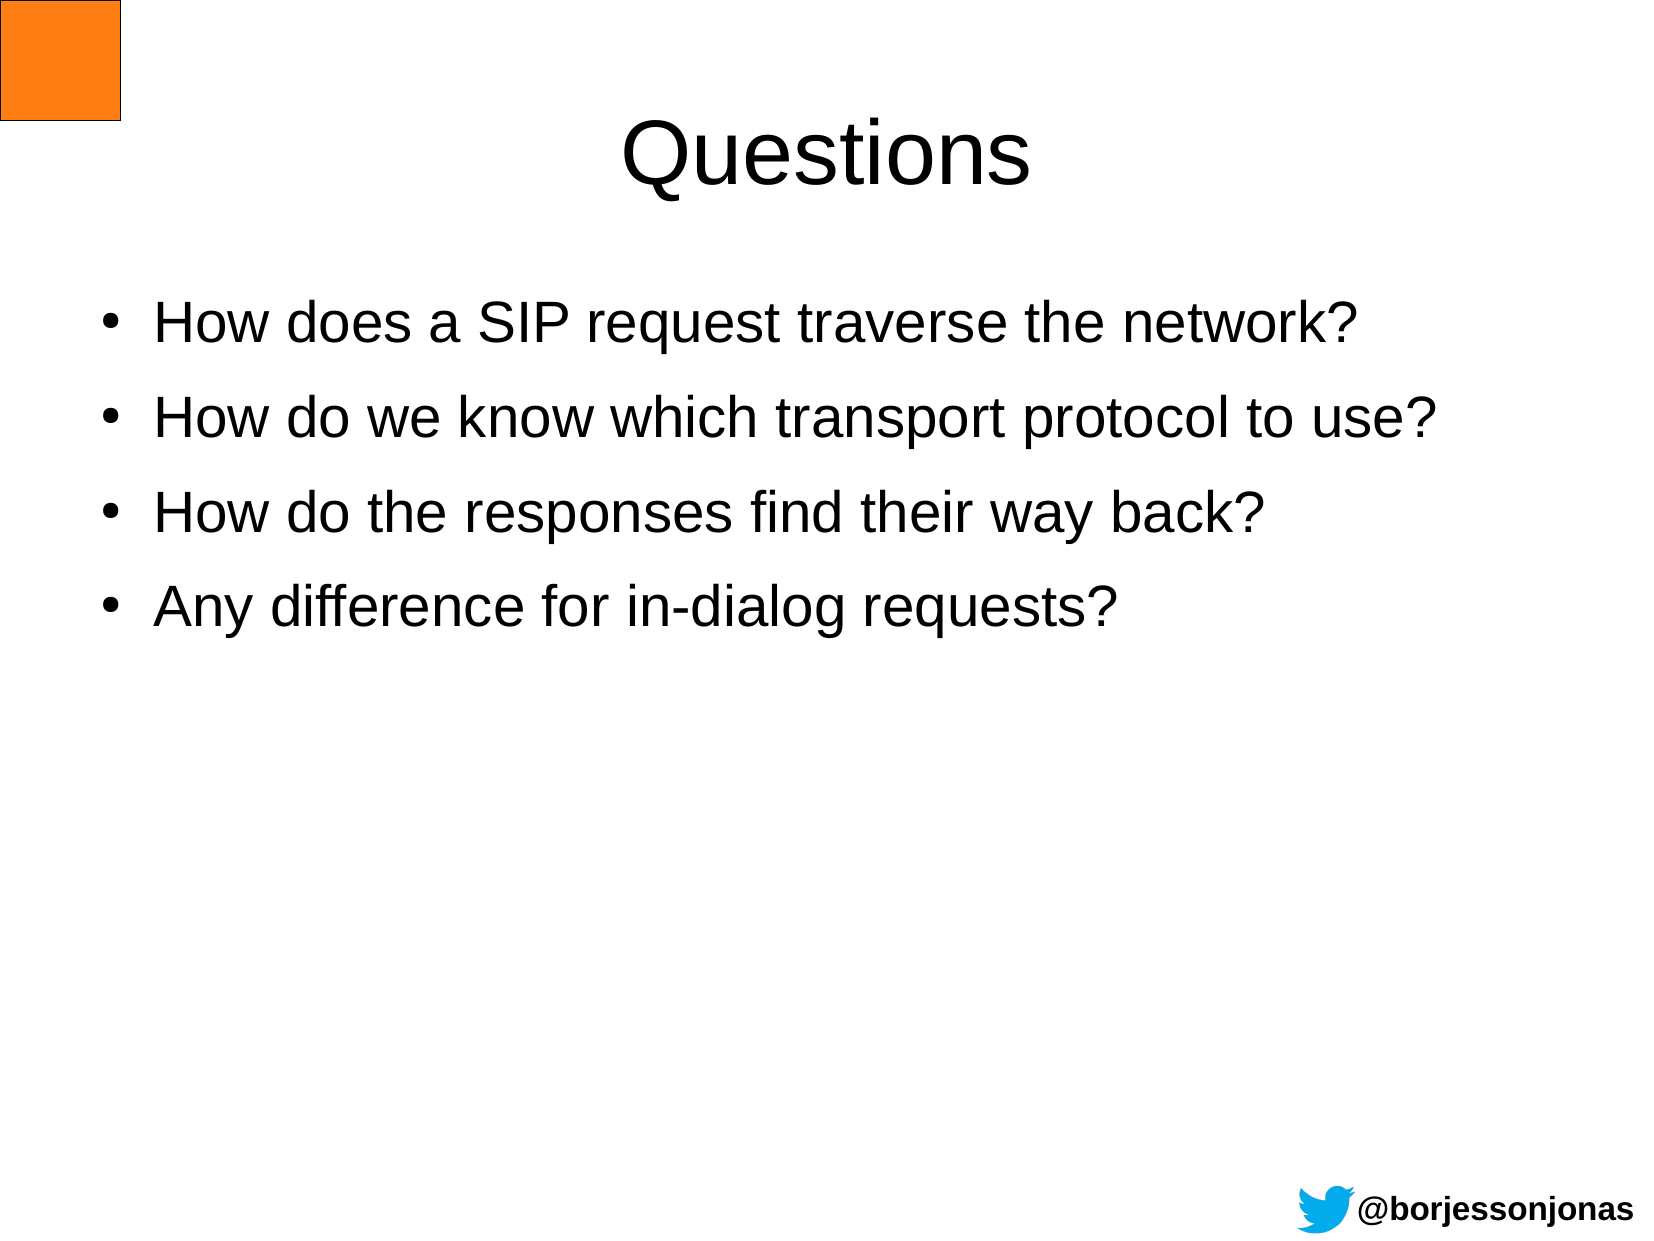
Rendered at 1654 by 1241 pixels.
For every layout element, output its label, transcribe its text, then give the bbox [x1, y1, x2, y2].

picture [1277, 1160, 1375, 1241]
title Questions [82, 49, 1571, 257]
list How does a SIP request traverse the network? How do we know which transport protocol to use? How do the responses find their way back? Any difference for in-dialog requests? [82, 290, 1571, 1109]
